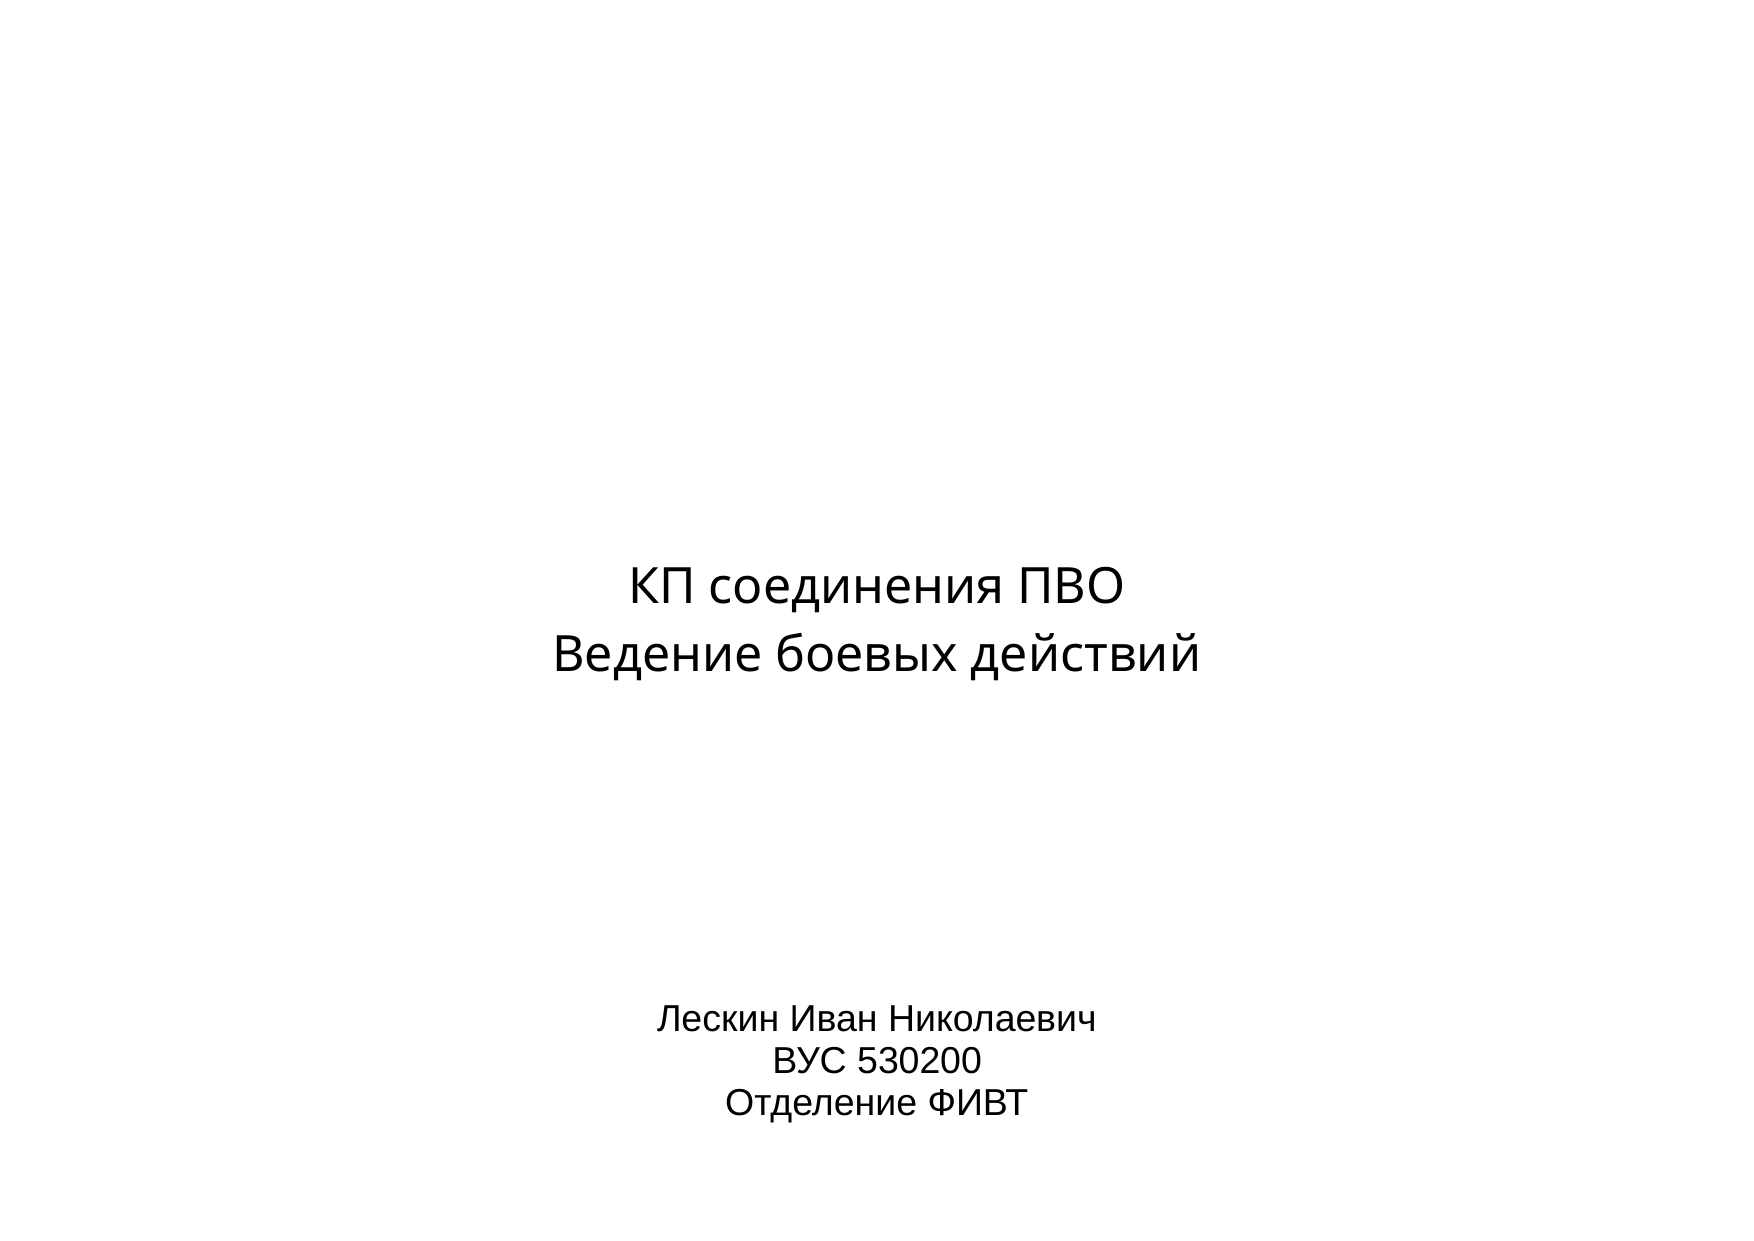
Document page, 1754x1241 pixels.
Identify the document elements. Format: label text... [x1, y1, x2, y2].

text_box КП соединения ПВО Ведение боевых действий [479, 542, 1275, 699]
text_box Лескин Иван Николаевич ВУС 530200 Отделение ФИВТ [528, 989, 1226, 1131]
